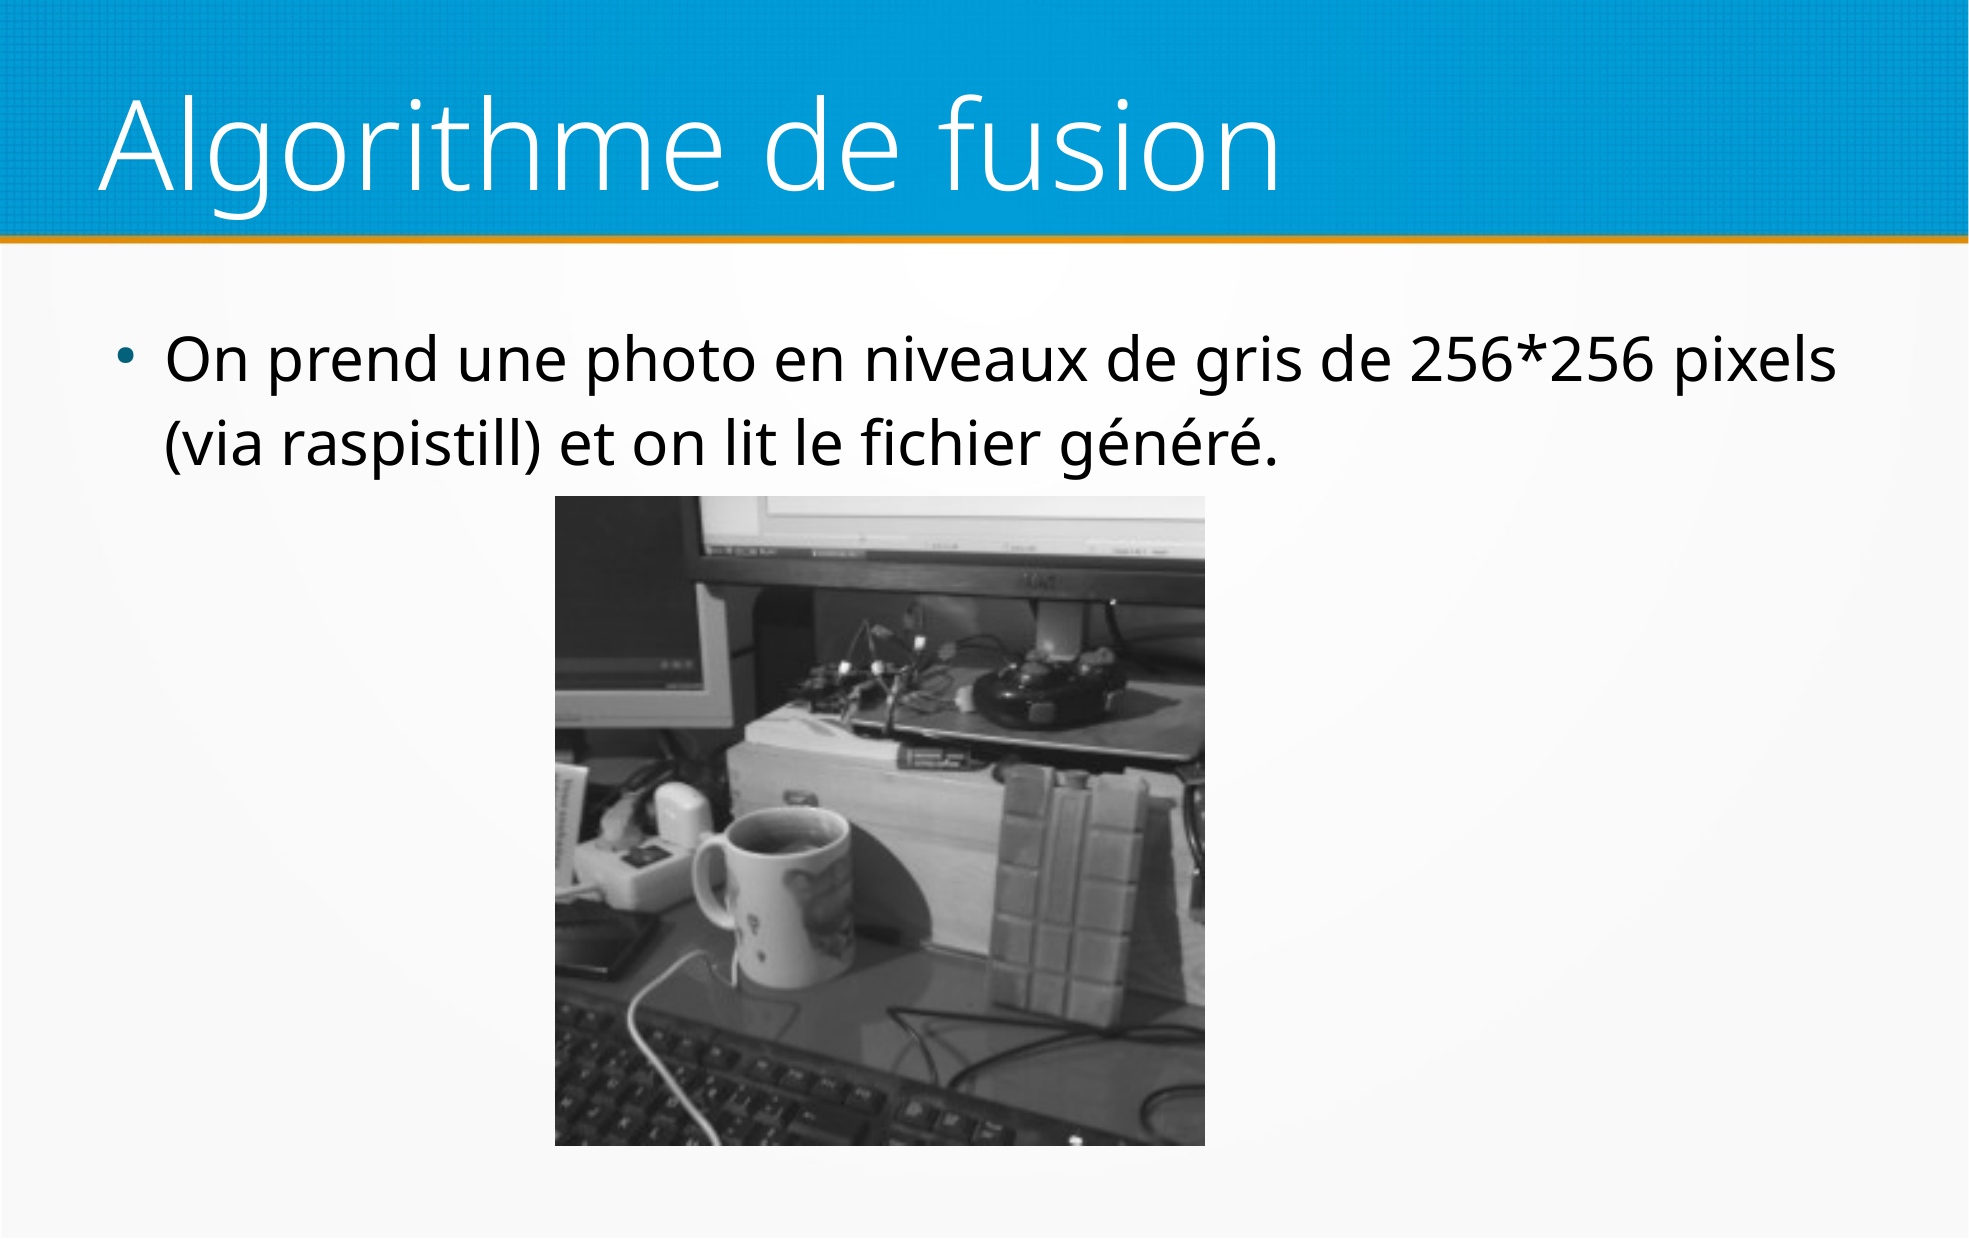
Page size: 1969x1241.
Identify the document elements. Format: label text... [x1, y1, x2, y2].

list On prend une photo en niveaux de gris de 256*256 pixels (via raspistill) et on lit le fichier généré. [98, 315, 1861, 485]
title Algorithme de fusion [98, 19, 1870, 227]
picture [0, 233, 1969, 1241]
